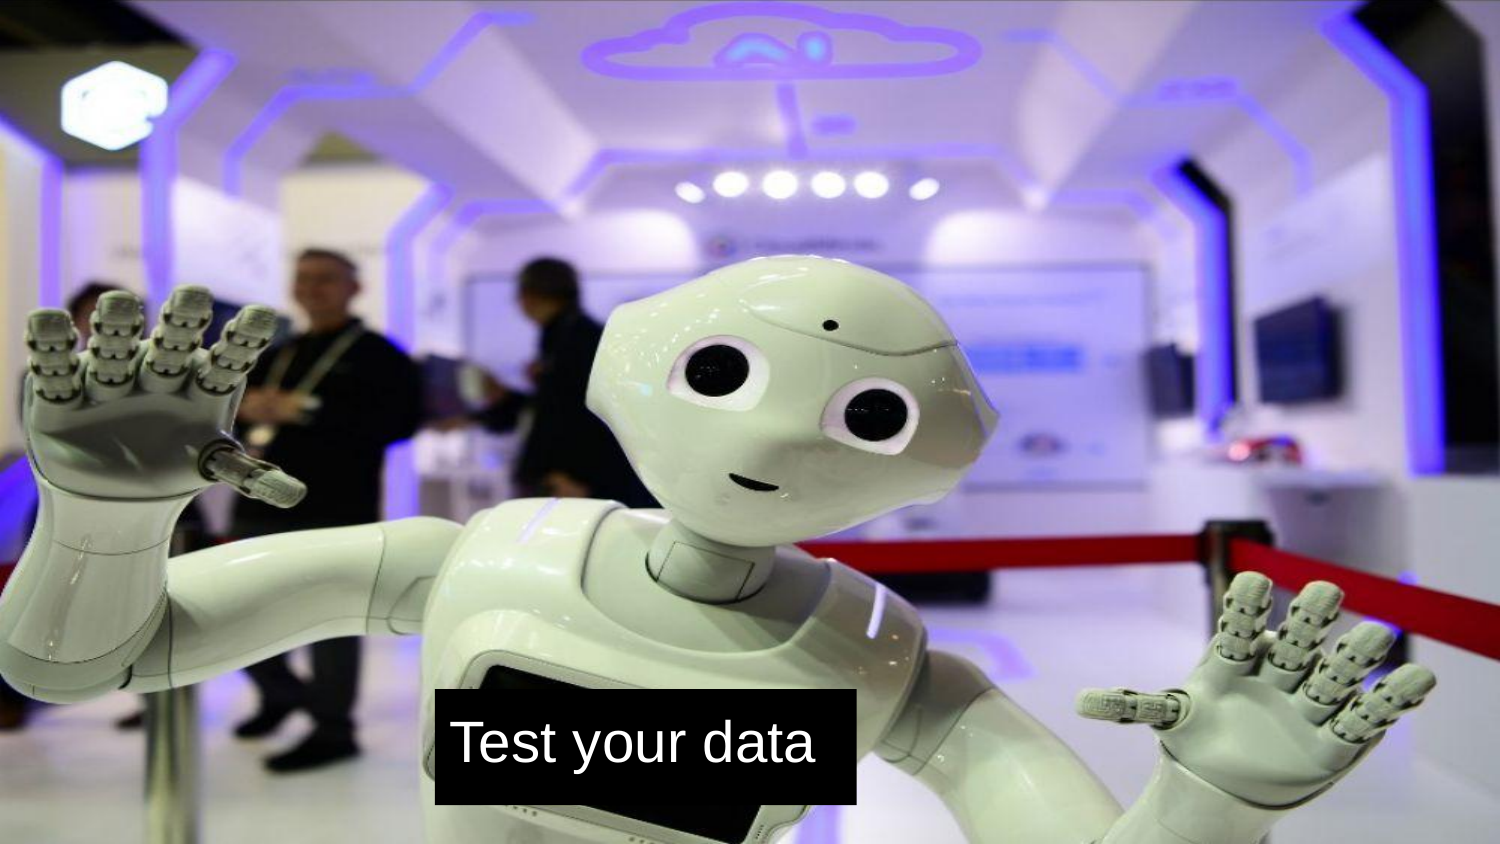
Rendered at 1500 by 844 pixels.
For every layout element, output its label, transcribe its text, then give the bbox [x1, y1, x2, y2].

picture [0, 0, 1500, 844]
title Test your data [434, 689, 857, 806]
